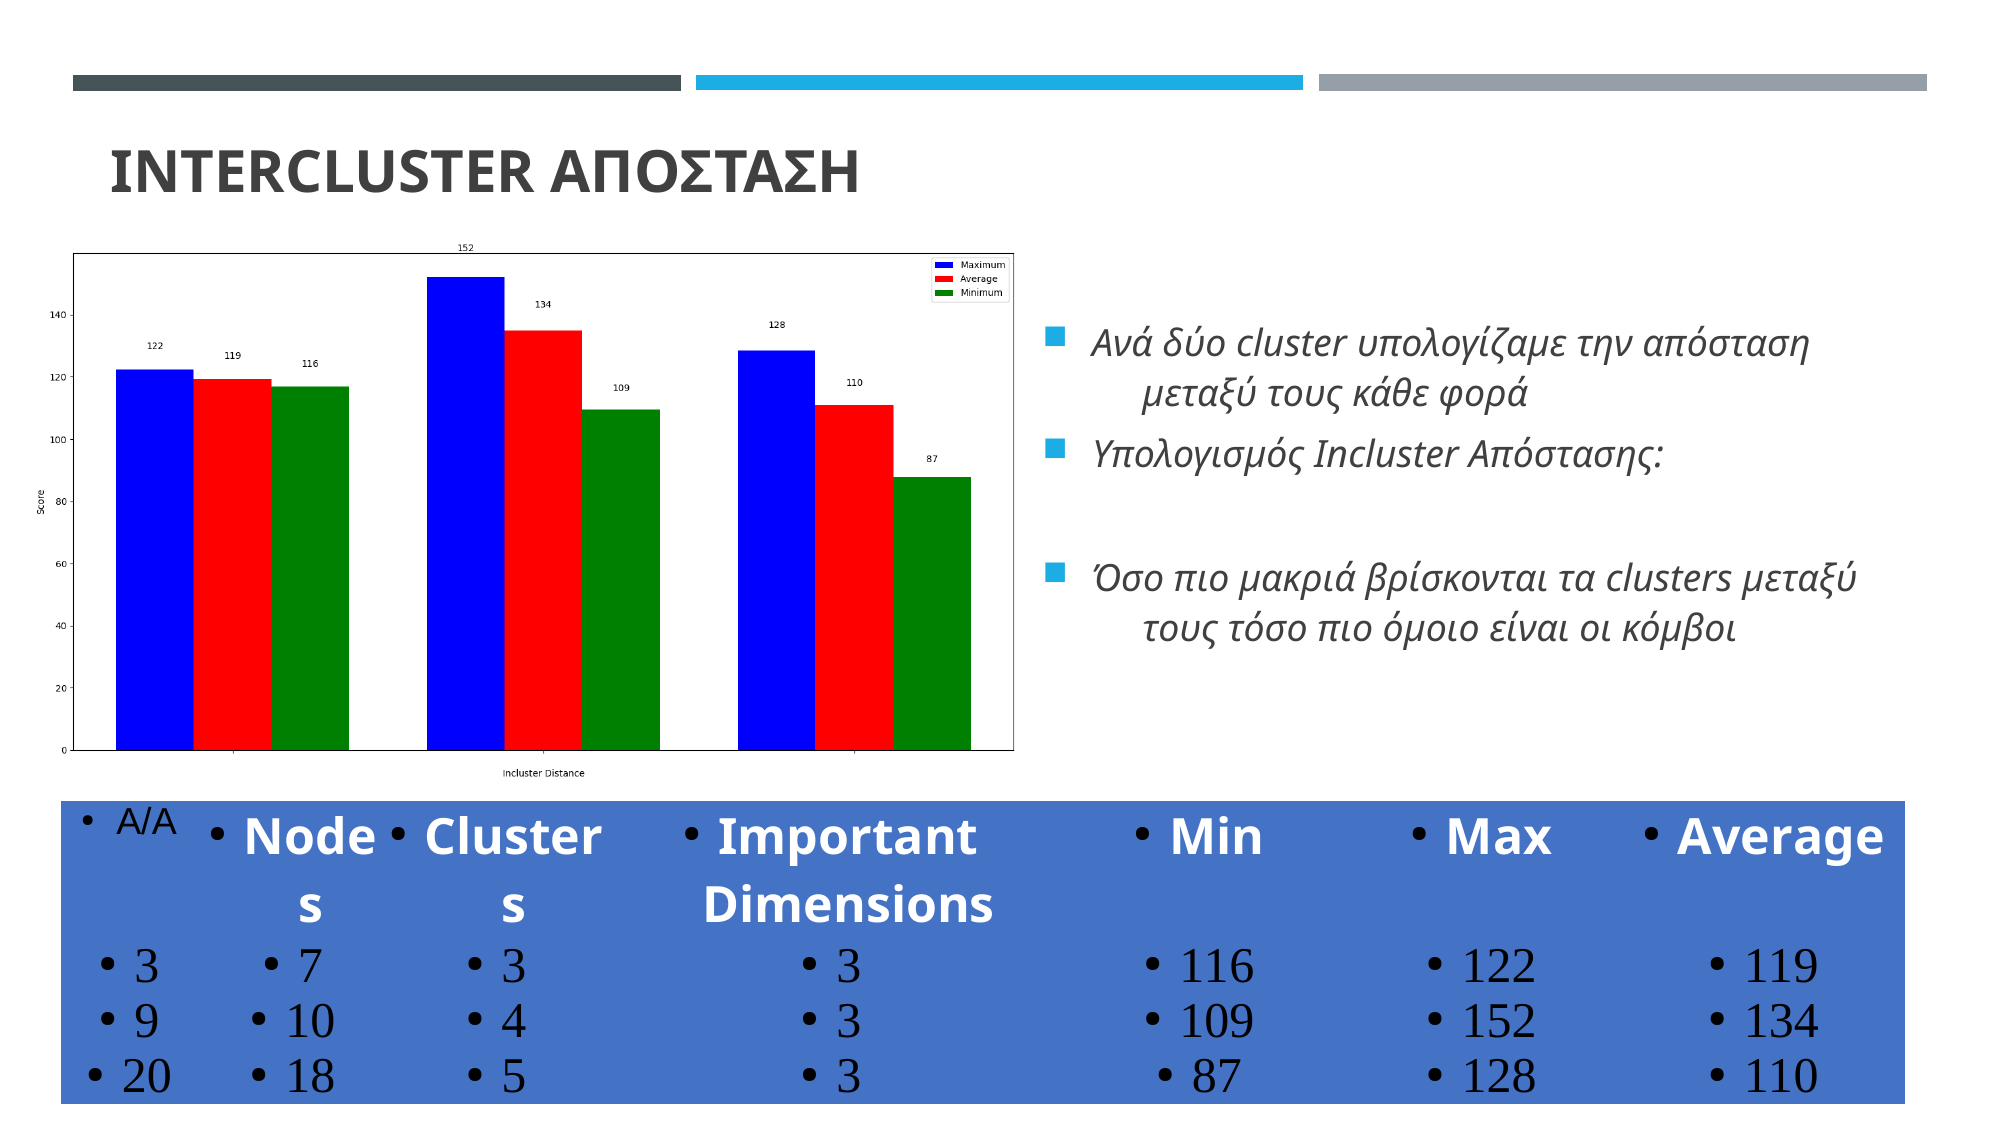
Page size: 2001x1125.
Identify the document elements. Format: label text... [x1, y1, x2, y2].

table_cell 10 [197, 993, 389, 1048]
table_cell 3 [389, 938, 604, 993]
table_cell 3 [604, 993, 1058, 1048]
text_box Ανά δύο cluster υπολογίζαμε την απόσταση μεταξύ τους κάθε φορά Υπολογισμός Incluster Απόστασης: Όσο πιο μακριά βρίσκονται τα clusters μεταξύ τους τόσο πιο όμοιο είναι οι κόμβοι [1026, 306, 1928, 687]
table_cell 134 [1622, 993, 1905, 1048]
picture [23, 231, 1027, 782]
table_header Average [1622, 801, 1905, 938]
table_cell 4 [389, 993, 604, 1048]
table_header Important Dimensions [604, 801, 1058, 938]
table_cell 110 [1622, 1048, 1905, 1104]
table_cell 7 [197, 938, 389, 993]
table_cell 9 [61, 993, 197, 1048]
table_header Clusters [389, 801, 604, 938]
table_cell 119 [1622, 938, 1905, 993]
table_cell 152 [1340, 993, 1622, 1048]
table_cell 128 [1340, 1048, 1622, 1104]
table_header Max [1340, 801, 1622, 938]
table_header Min [1058, 801, 1340, 938]
table_cell 3 [604, 938, 1058, 993]
table_cell 3 [604, 1048, 1058, 1104]
table_cell 20 [61, 1048, 197, 1104]
title INTERCLUSTER ΑΠΟΣΤΑΣΗ [95, 119, 1905, 282]
table_cell 3 [61, 938, 197, 993]
table_header Nodes [197, 801, 389, 938]
table_cell 5 [389, 1048, 604, 1104]
table_header Α/Α [61, 801, 197, 938]
table_cell 87 [1058, 1048, 1340, 1104]
table_cell 109 [1058, 993, 1340, 1048]
table_cell 18 [197, 1048, 389, 1104]
table_cell 116 [1058, 938, 1340, 993]
table_cell 122 [1340, 938, 1622, 993]
